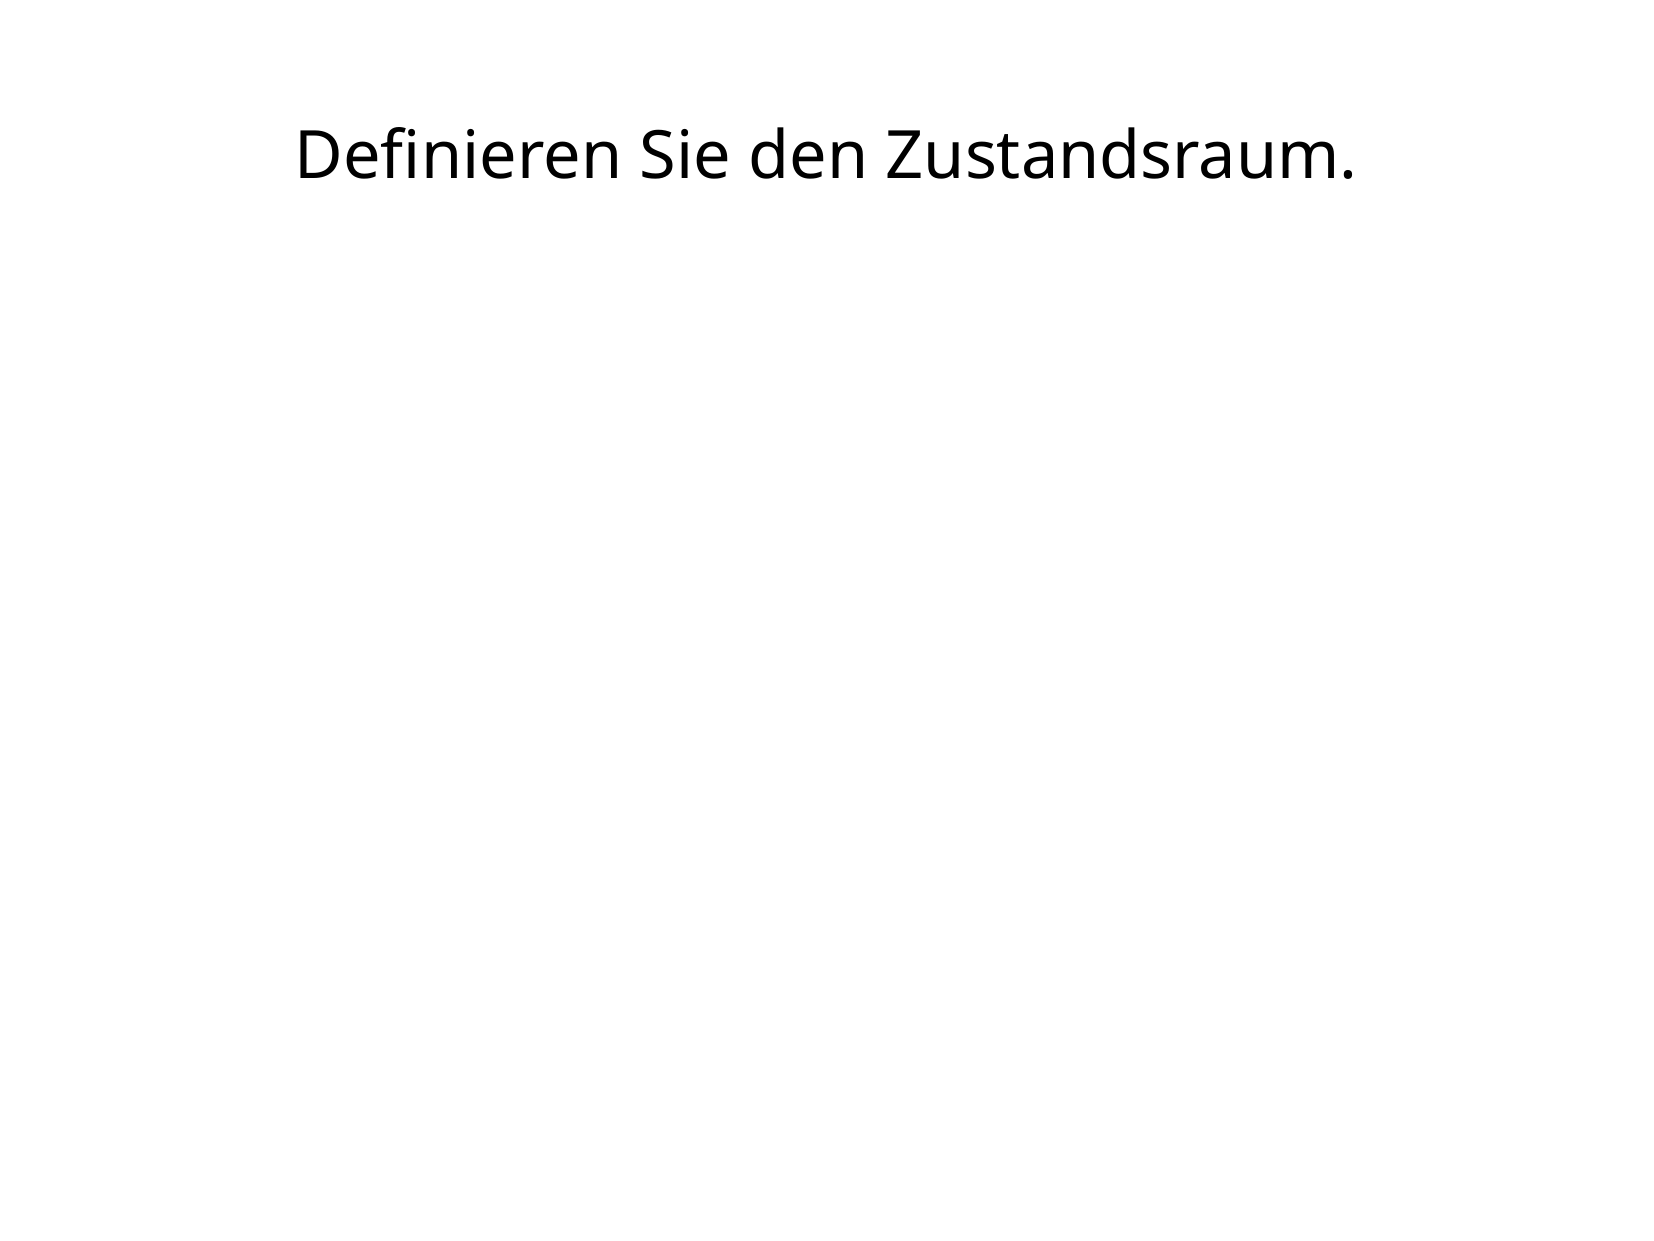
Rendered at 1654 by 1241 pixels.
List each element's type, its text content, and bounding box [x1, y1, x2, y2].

title Definieren Sie den Zustandsraum. [82, 49, 1571, 257]
